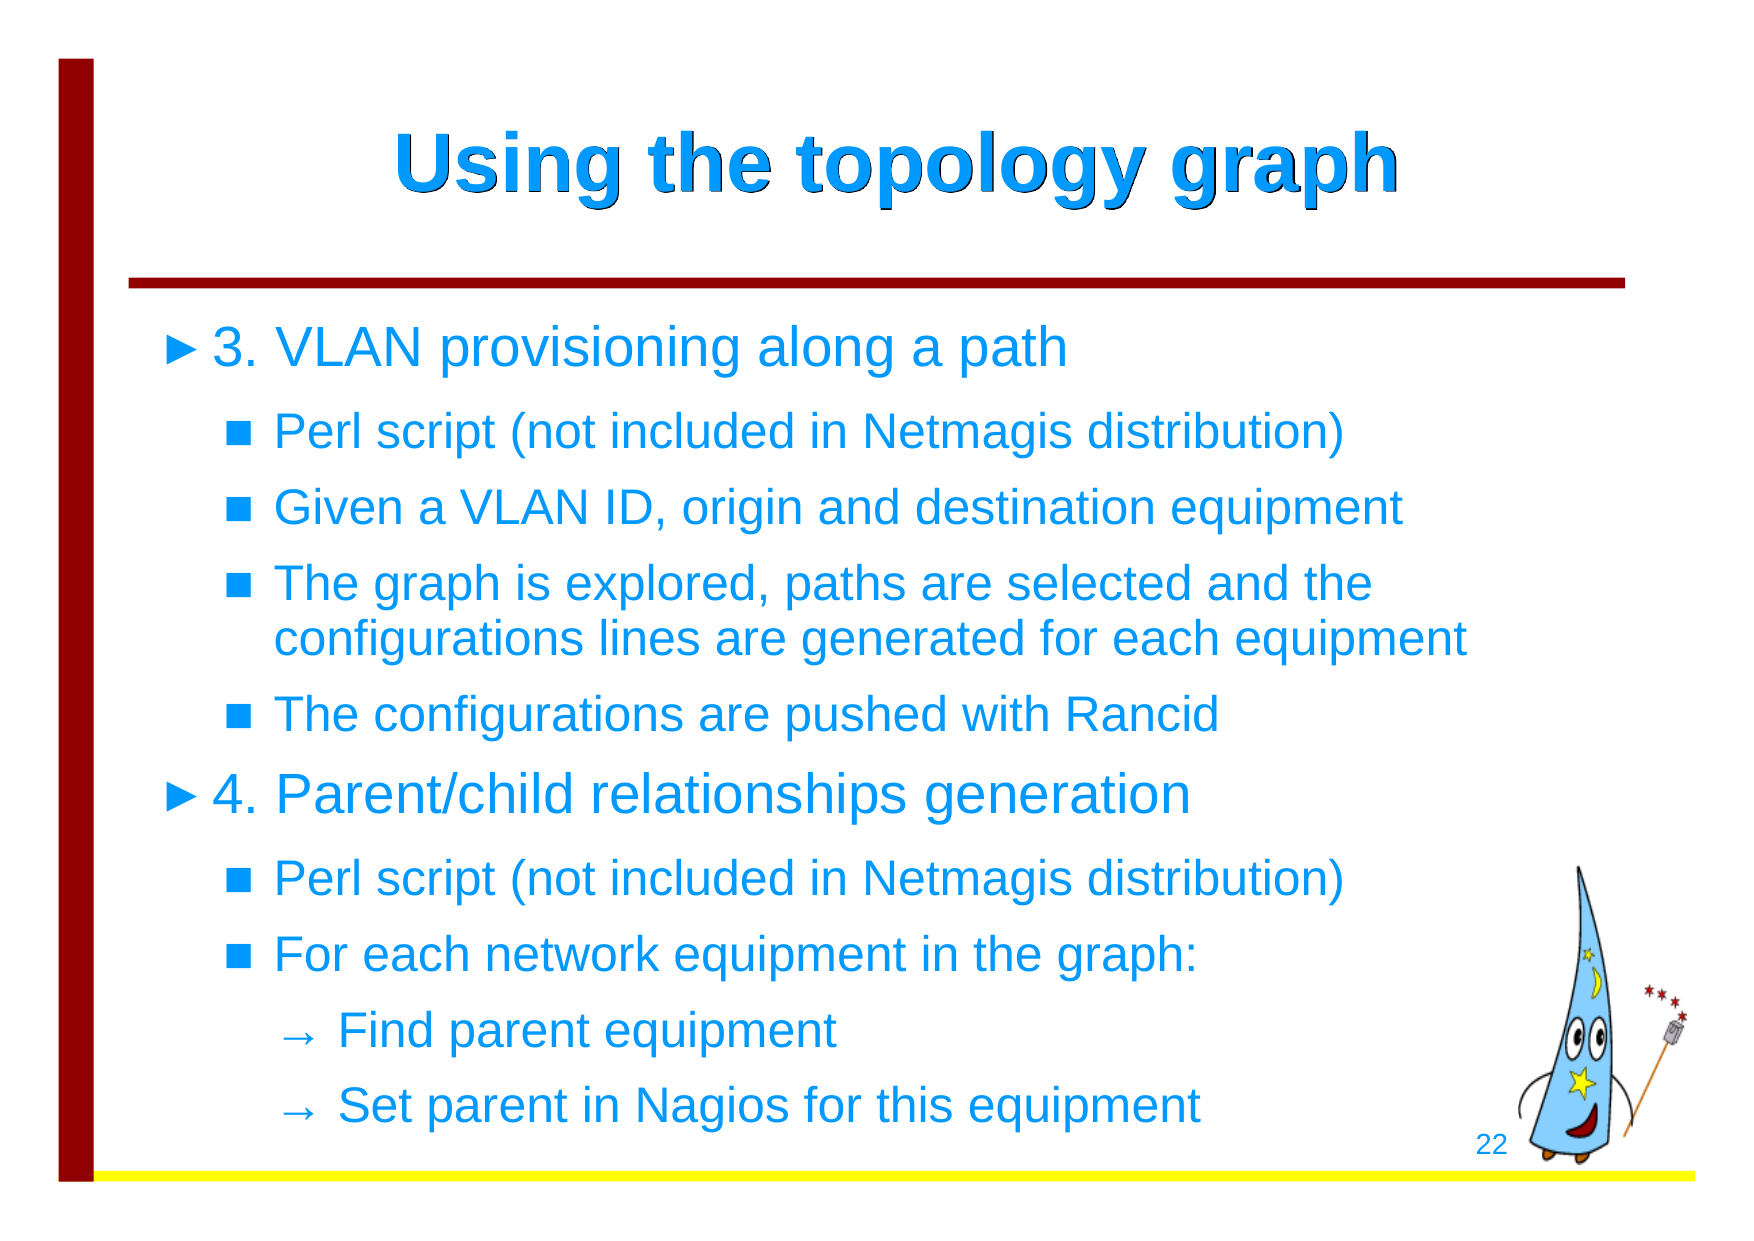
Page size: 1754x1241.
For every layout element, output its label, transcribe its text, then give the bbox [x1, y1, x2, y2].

picture [1518, 865, 1687, 1165]
list 3. VLAN provisioning along a path Perl script (not included in Netmagis distribution) Given a VLAN ID, origin and destination equipment The graph is explored, paths are selected and the configurations lines are generated for each equipment The configurations are pushed with Rancid 4. Parent/child relationships generation Perl script (not included in Netmagis distribution) For each network equipment in the graph: → Find parent equipment → Set parent in Nagios for this equipment [140, 315, 1614, 1134]
title Using the topology graph [152, 74, 1643, 252]
